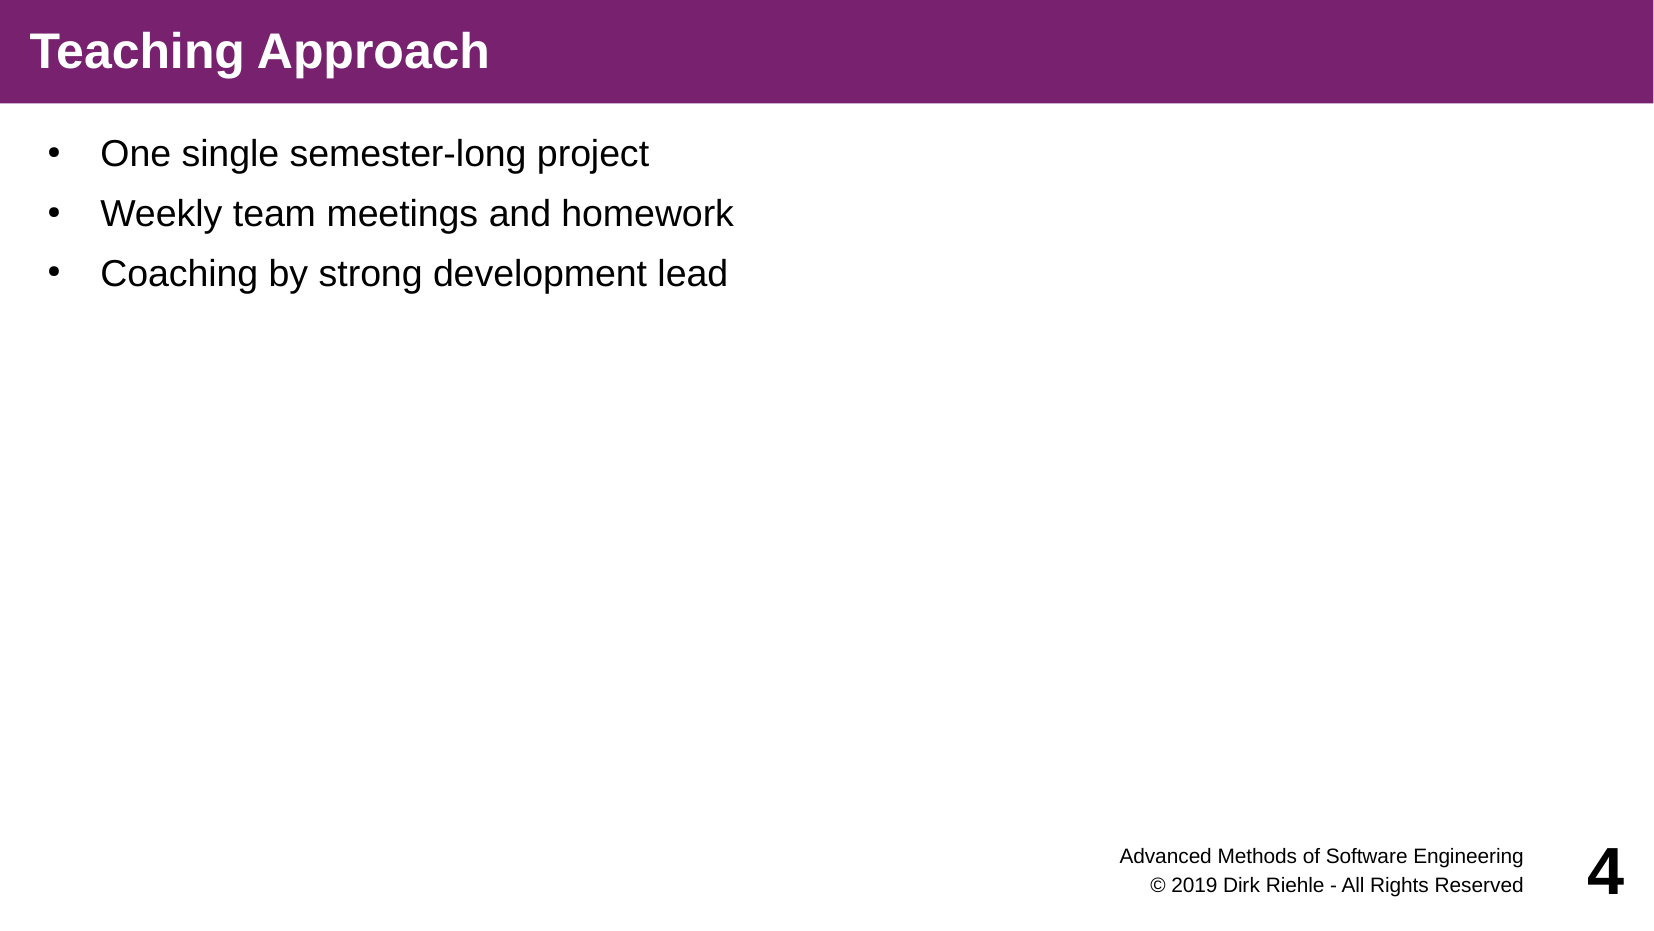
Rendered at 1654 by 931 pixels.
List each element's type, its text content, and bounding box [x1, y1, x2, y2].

title Teaching Approach [0, 0, 1654, 104]
list One single semester-long project Weekly team meetings and homework Coaching by strong development lead [29, 132, 1625, 813]
